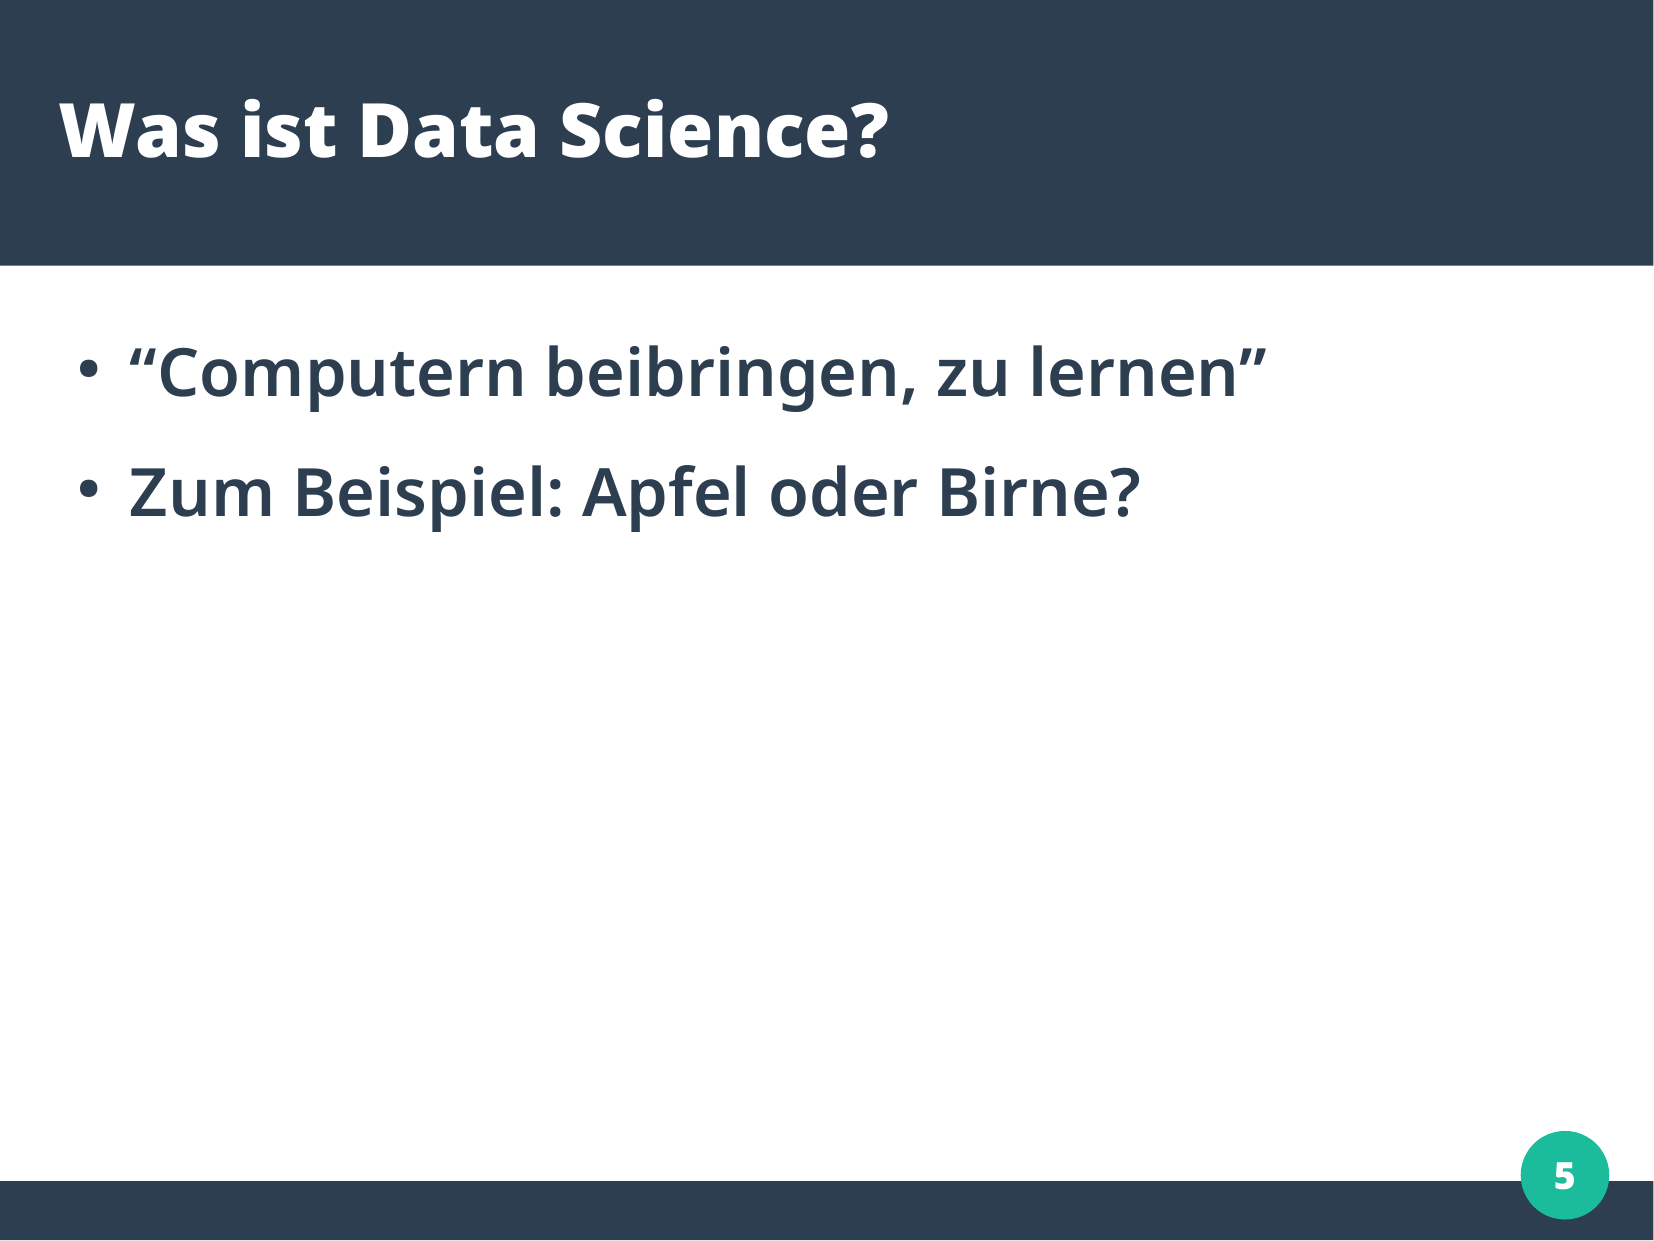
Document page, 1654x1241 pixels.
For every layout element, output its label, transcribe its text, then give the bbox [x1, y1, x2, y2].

title Was ist Data Science? [59, 49, 1595, 207]
list “Computern beibringen, zu lernen” Zum Beispiel: Apfel oder Birne? [59, 324, 1595, 1152]
